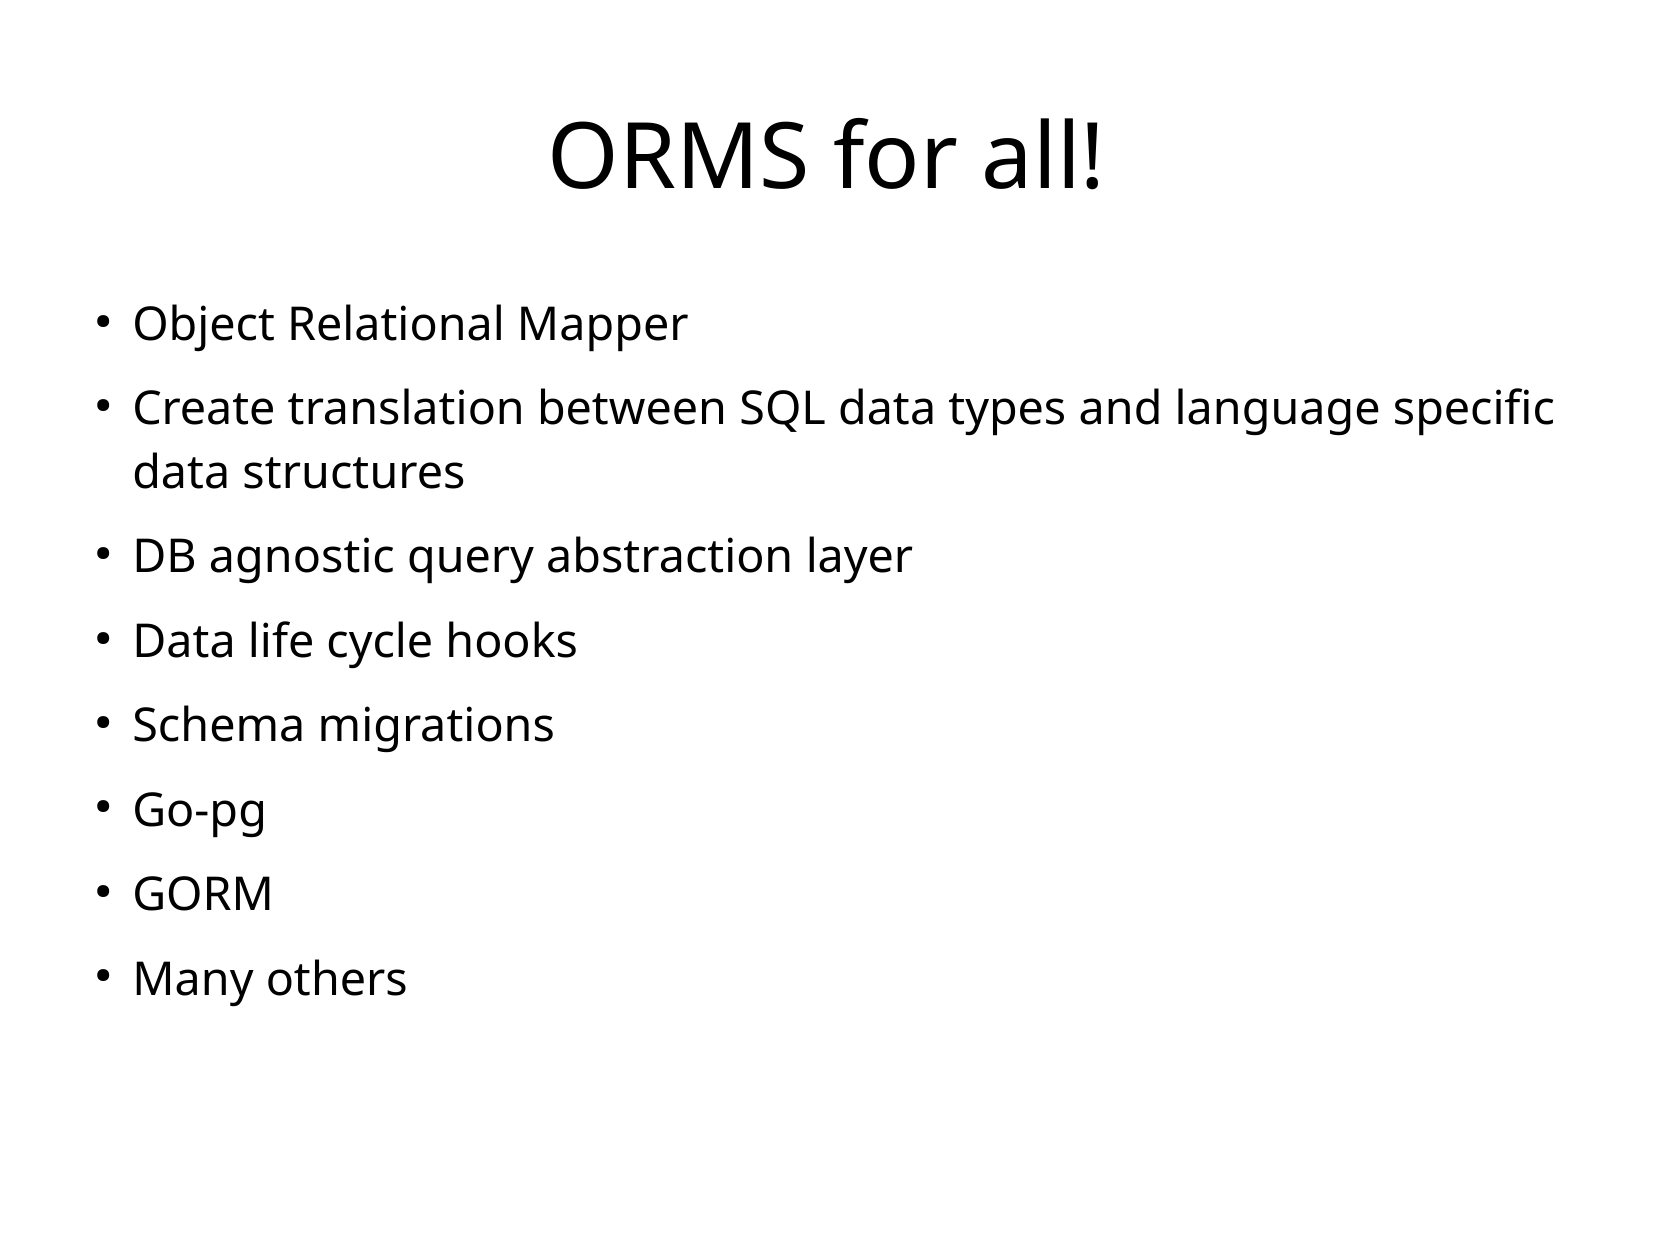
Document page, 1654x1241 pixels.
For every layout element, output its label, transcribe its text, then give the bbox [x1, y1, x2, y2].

title ORMS for all! [82, 49, 1571, 257]
list Object Relational Mapper Create translation between SQL data types and language specific data structures DB agnostic query abstraction layer Data life cycle hooks Schema migrations Go-pg GORM Many others [82, 290, 1571, 1010]
